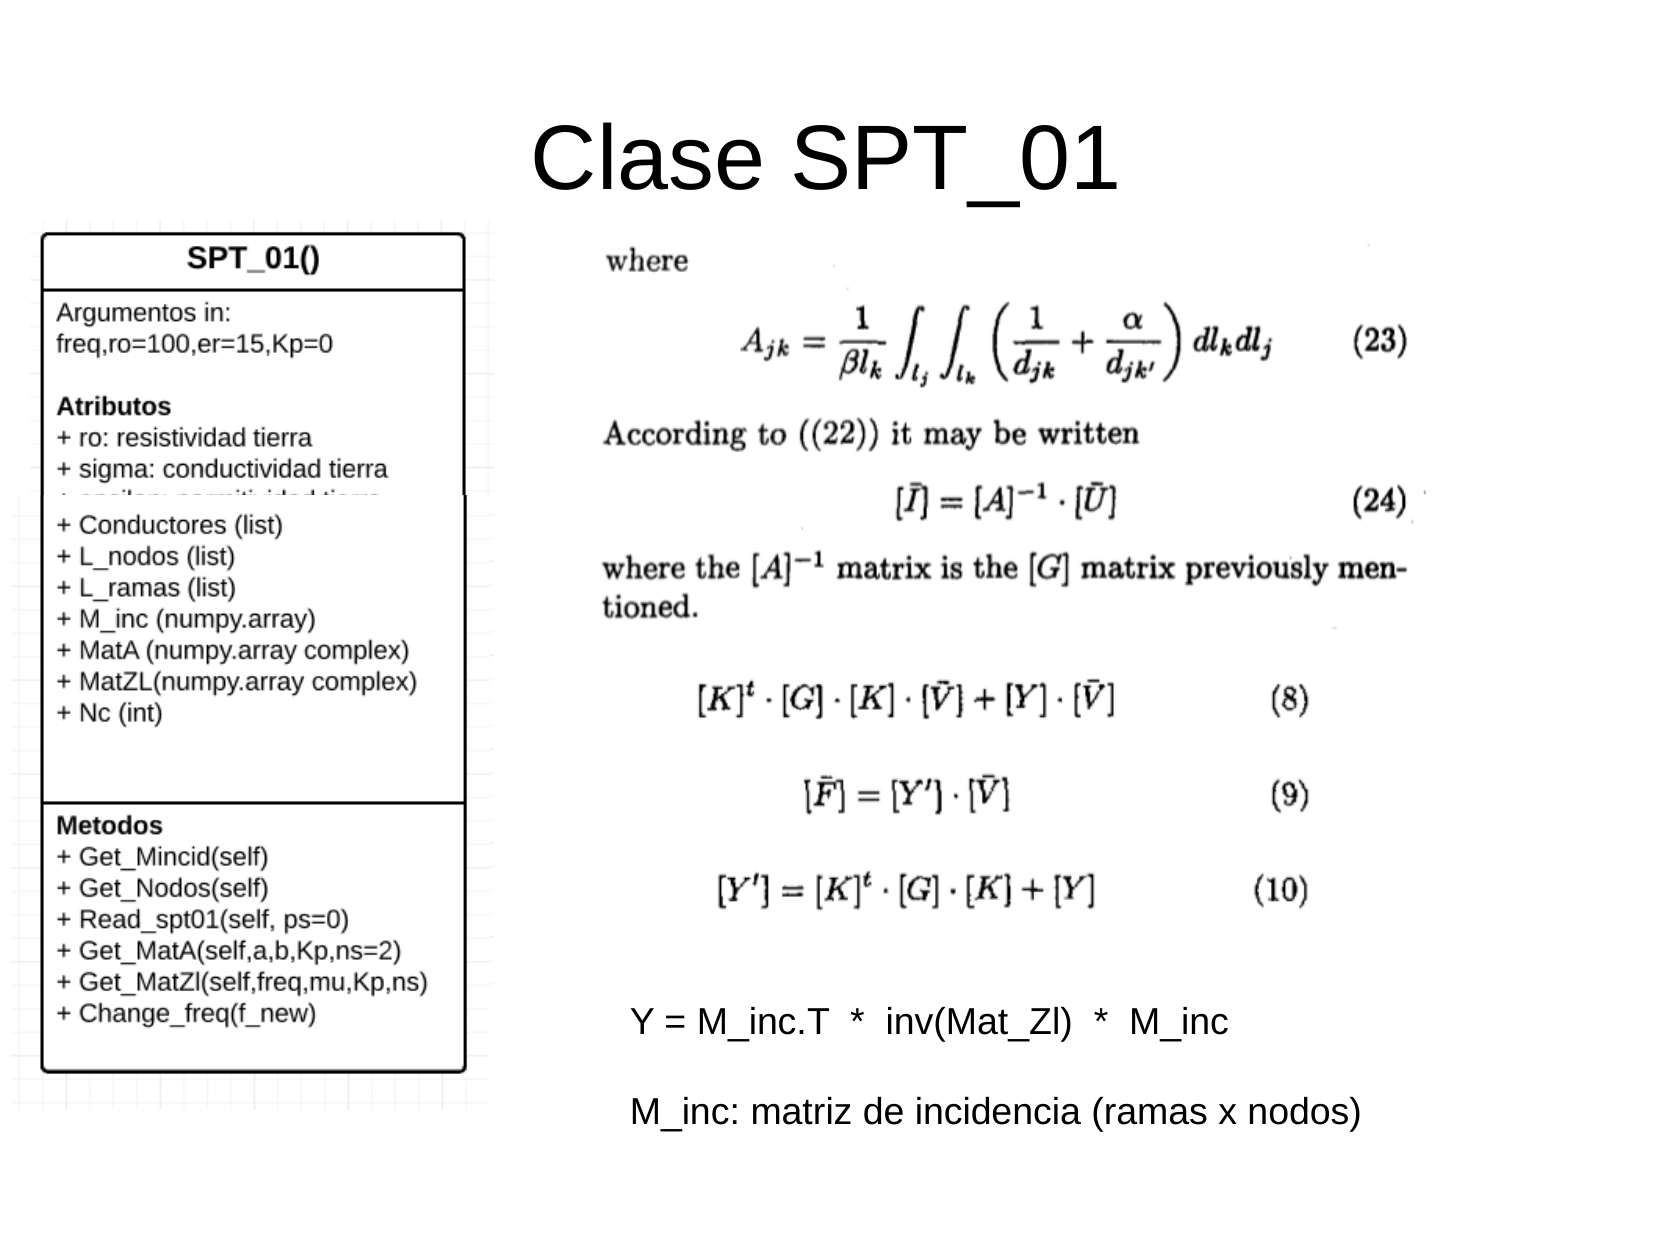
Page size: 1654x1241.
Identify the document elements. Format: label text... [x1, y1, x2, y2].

text_box Clase SPT_01 [82, 49, 1571, 257]
picture [583, 239, 1440, 922]
text_box Y = M_inc.T * inv(Mat_Zl) * M_inc M_inc: matriz de incidencia (ramas x nodos) [614, 989, 1425, 1131]
picture [11, 220, 494, 1110]
